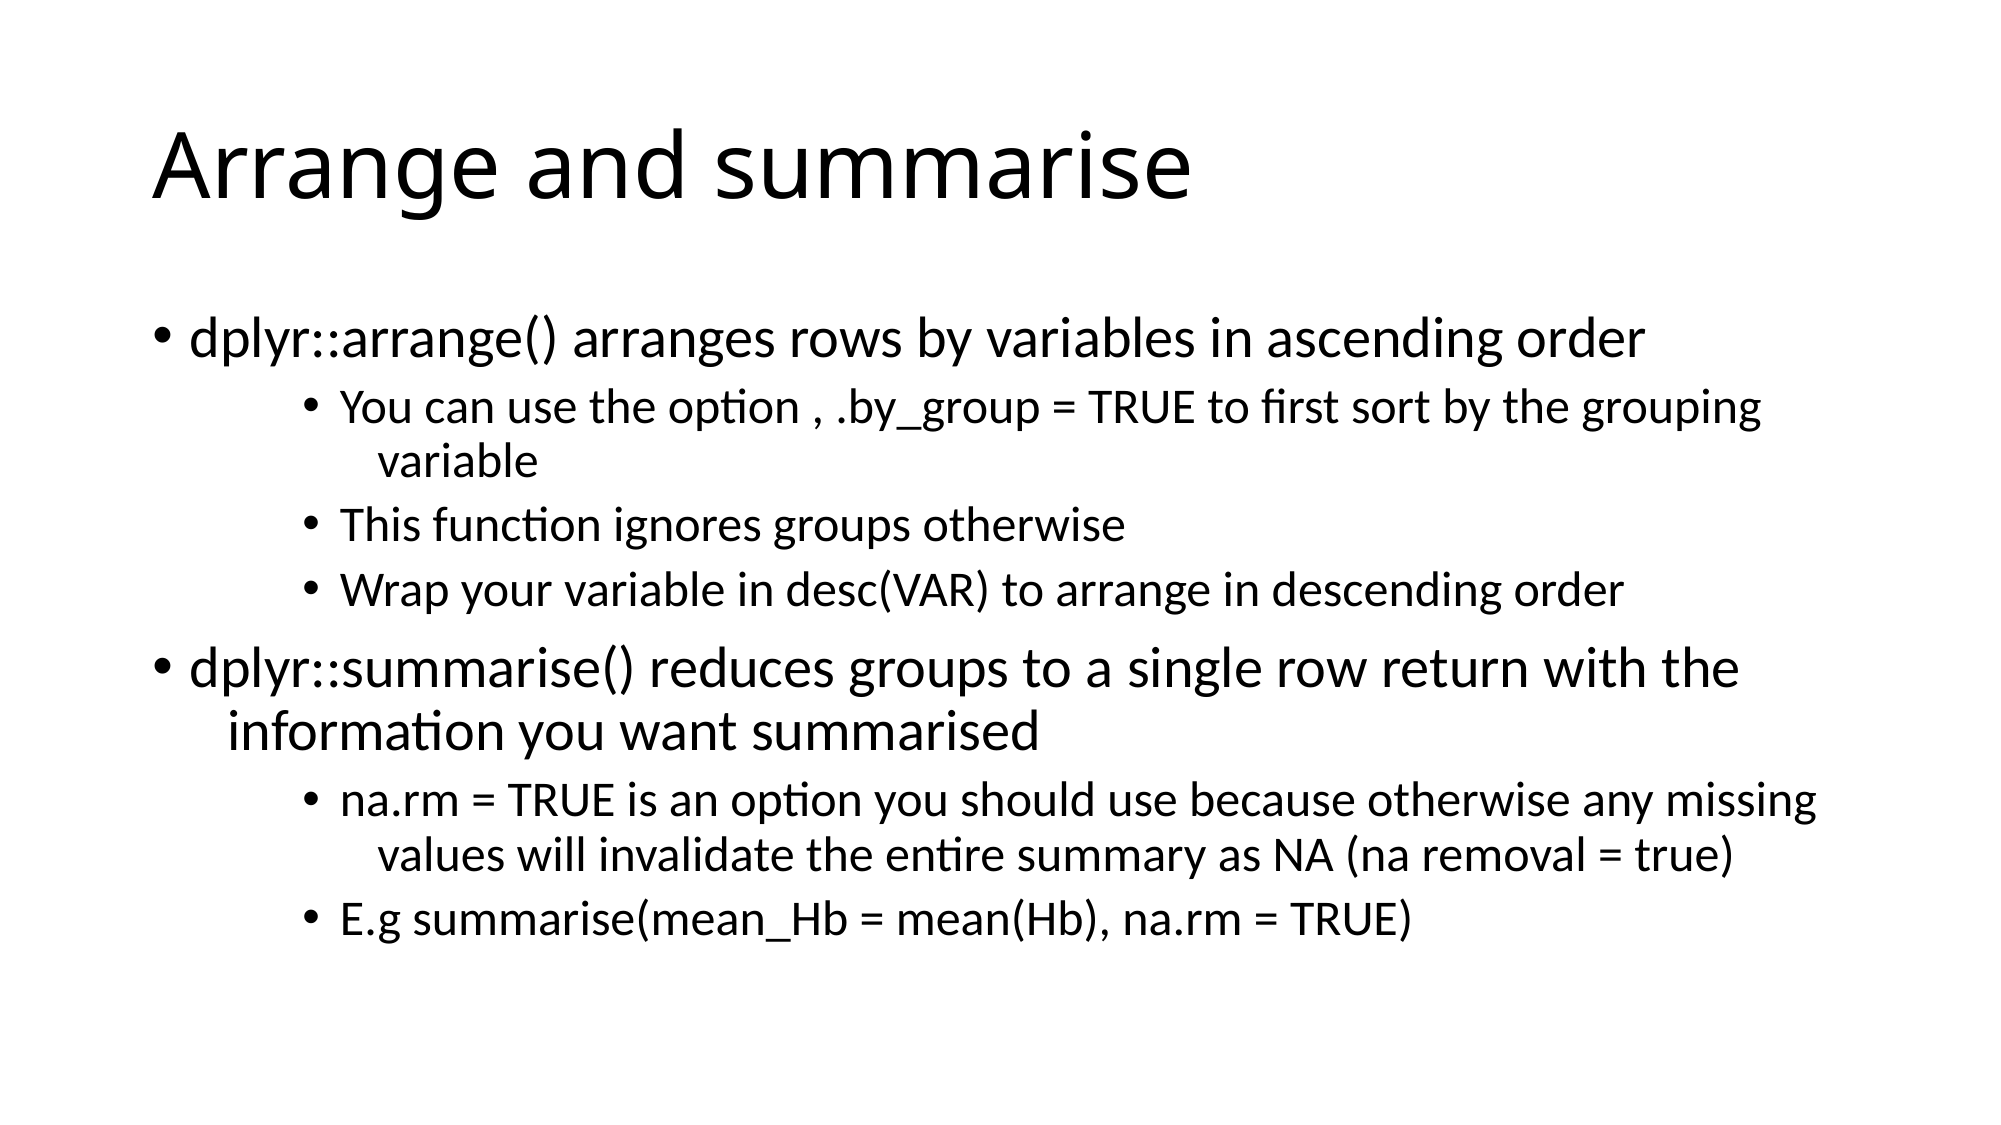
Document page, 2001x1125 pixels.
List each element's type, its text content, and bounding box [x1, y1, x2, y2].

list dplyr::arrange() arranges rows by variables in ascending order You can use the option , .by_group = TRUE to first sort by the grouping variable This function ignores groups otherwise Wrap your variable in desc(VAR) to arrange in descending order dplyr::summarise() reduces groups to a single row return with the information you want summarised na.rm = TRUE is an option you should use because otherwise any missing values will invalidate the entire summary as NA (na removal = true) E.g summarise(mean_Hb = mean(Hb), na.rm = TRUE) [137, 299, 1863, 1014]
title Arrange and summarise [137, 59, 1863, 278]
